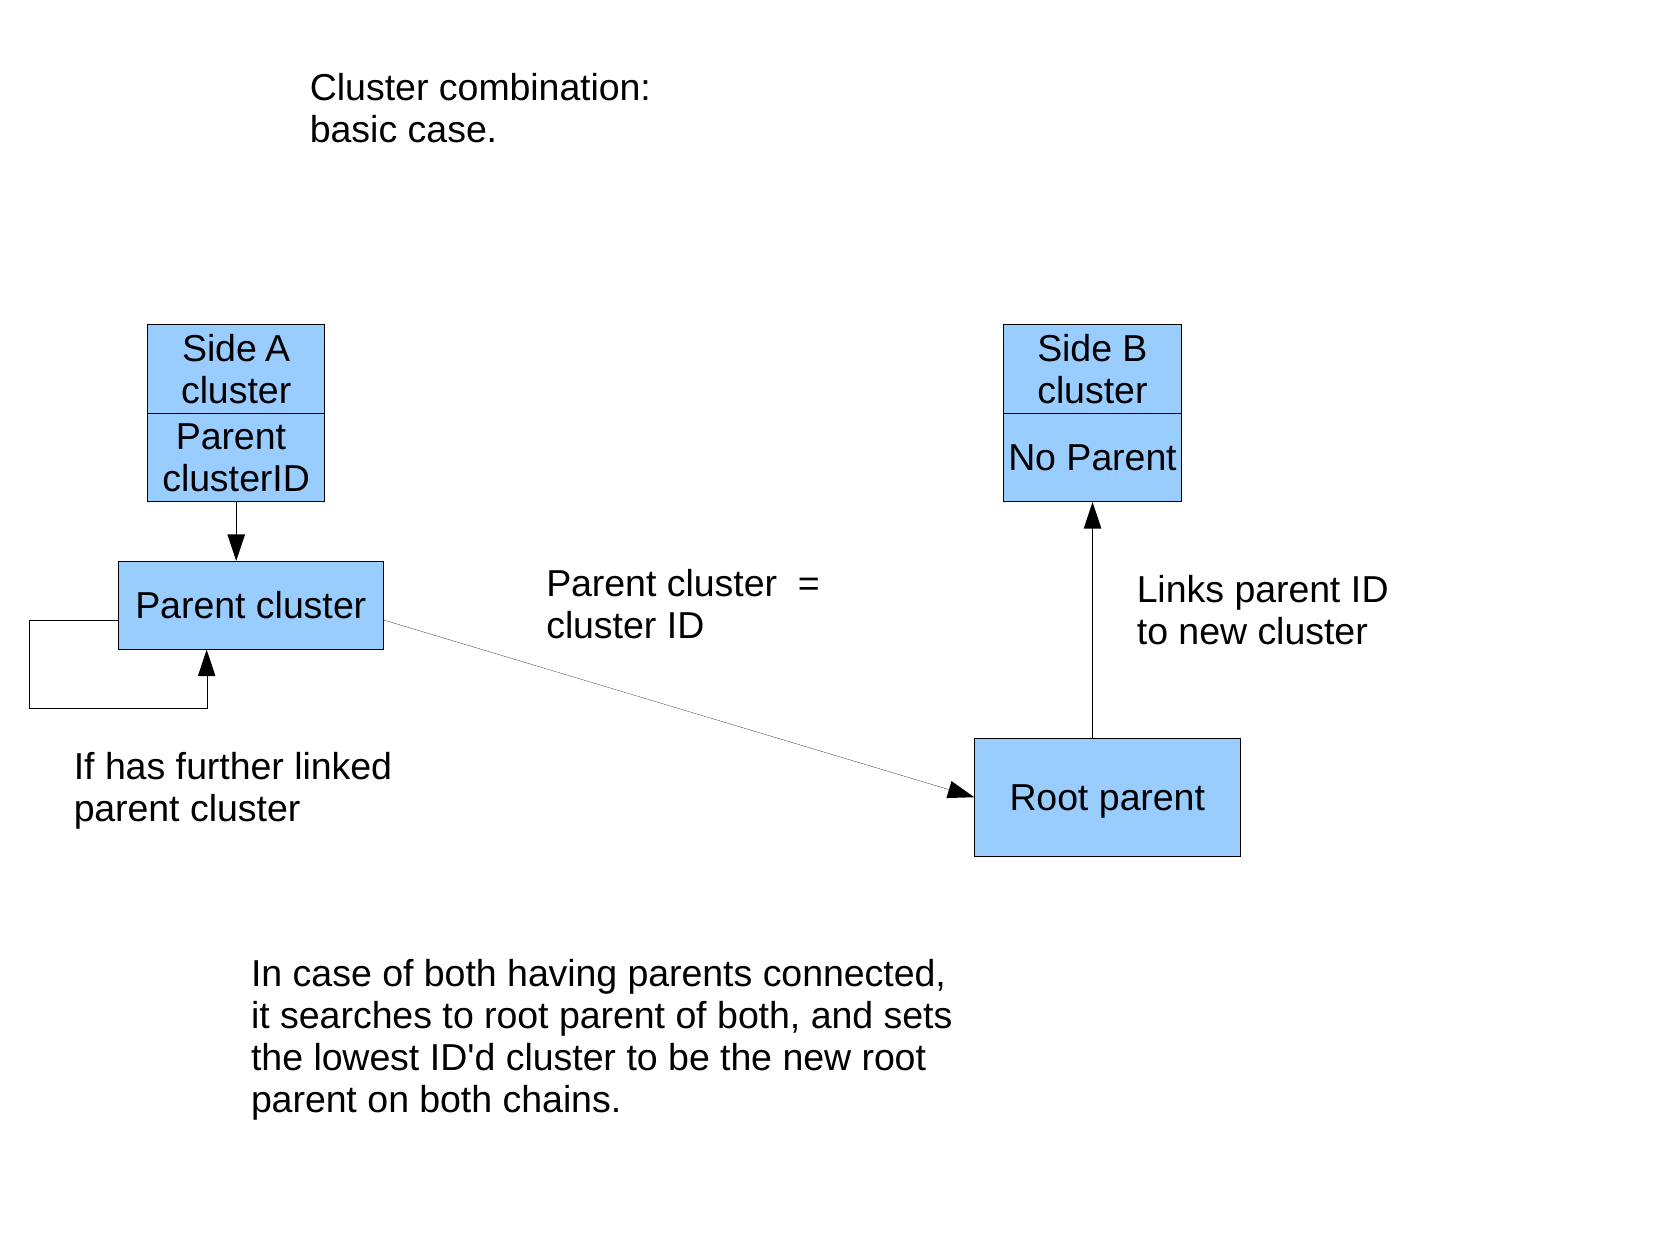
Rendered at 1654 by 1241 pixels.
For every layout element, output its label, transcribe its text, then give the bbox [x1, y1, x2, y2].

text_box Side A cluster [147, 324, 325, 414]
text_box If has further linked parent cluster [59, 738, 414, 880]
text_box Root parent [974, 738, 1241, 857]
text_box Links parent ID to new cluster [1122, 561, 1418, 745]
text_box In case of both having parents connected, it searches to root parent of both, and sets the lowest ID'd cluster to be the new root parent on both chains. [236, 944, 975, 1212]
text_box Parent cluster [118, 561, 384, 650]
text_box Cluster combination: basic case. [295, 59, 739, 158]
text_box Parent cluster = cluster ID [531, 555, 916, 739]
text_box No Parent [1003, 414, 1182, 502]
text_box Side B cluster [1003, 324, 1182, 414]
text_box Parent clusterID [147, 414, 325, 502]
